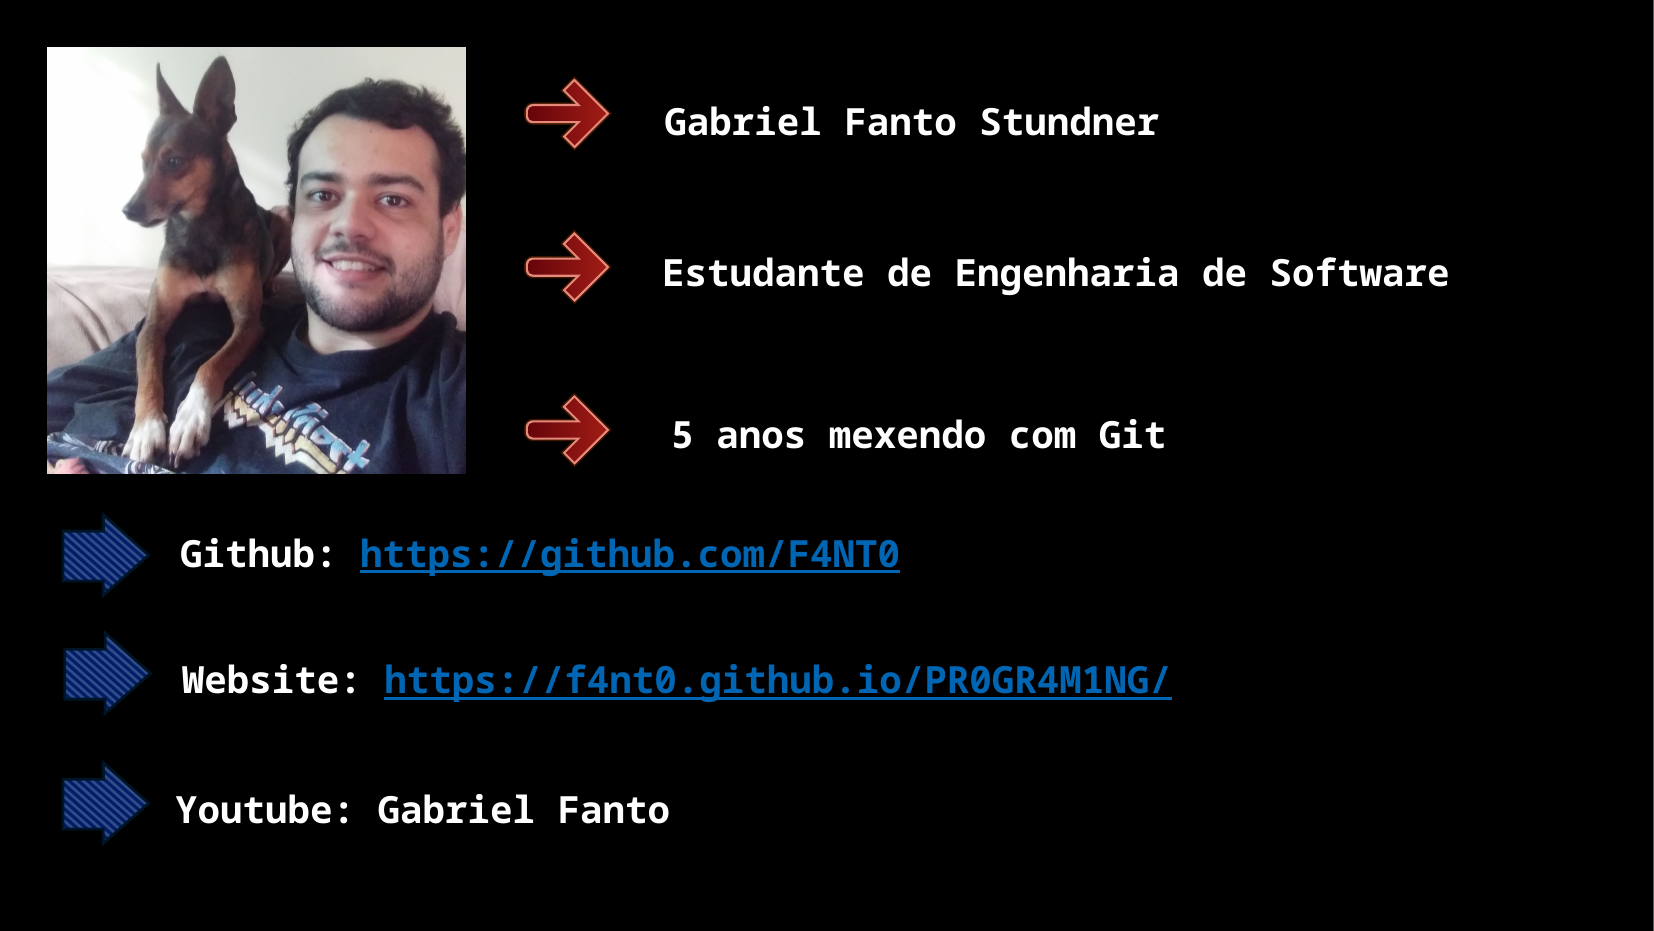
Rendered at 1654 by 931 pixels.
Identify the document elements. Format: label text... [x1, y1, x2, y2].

text_box Gabriel Fanto Stundner [649, 87, 1175, 198]
text_box Website: https://f4nt0.github.io/PR0GR4M1NG/ [167, 646, 1187, 709]
text_box Youtube: Gabriel Fanto [160, 776, 686, 839]
text_box Estudante de Engenharia de Software [647, 239, 1465, 302]
text_box 5 anos mexendo com Git [656, 401, 1182, 464]
picture [0, 0, 1654, 931]
text_box Github: https://github.com/F4NT0 [165, 519, 916, 582]
